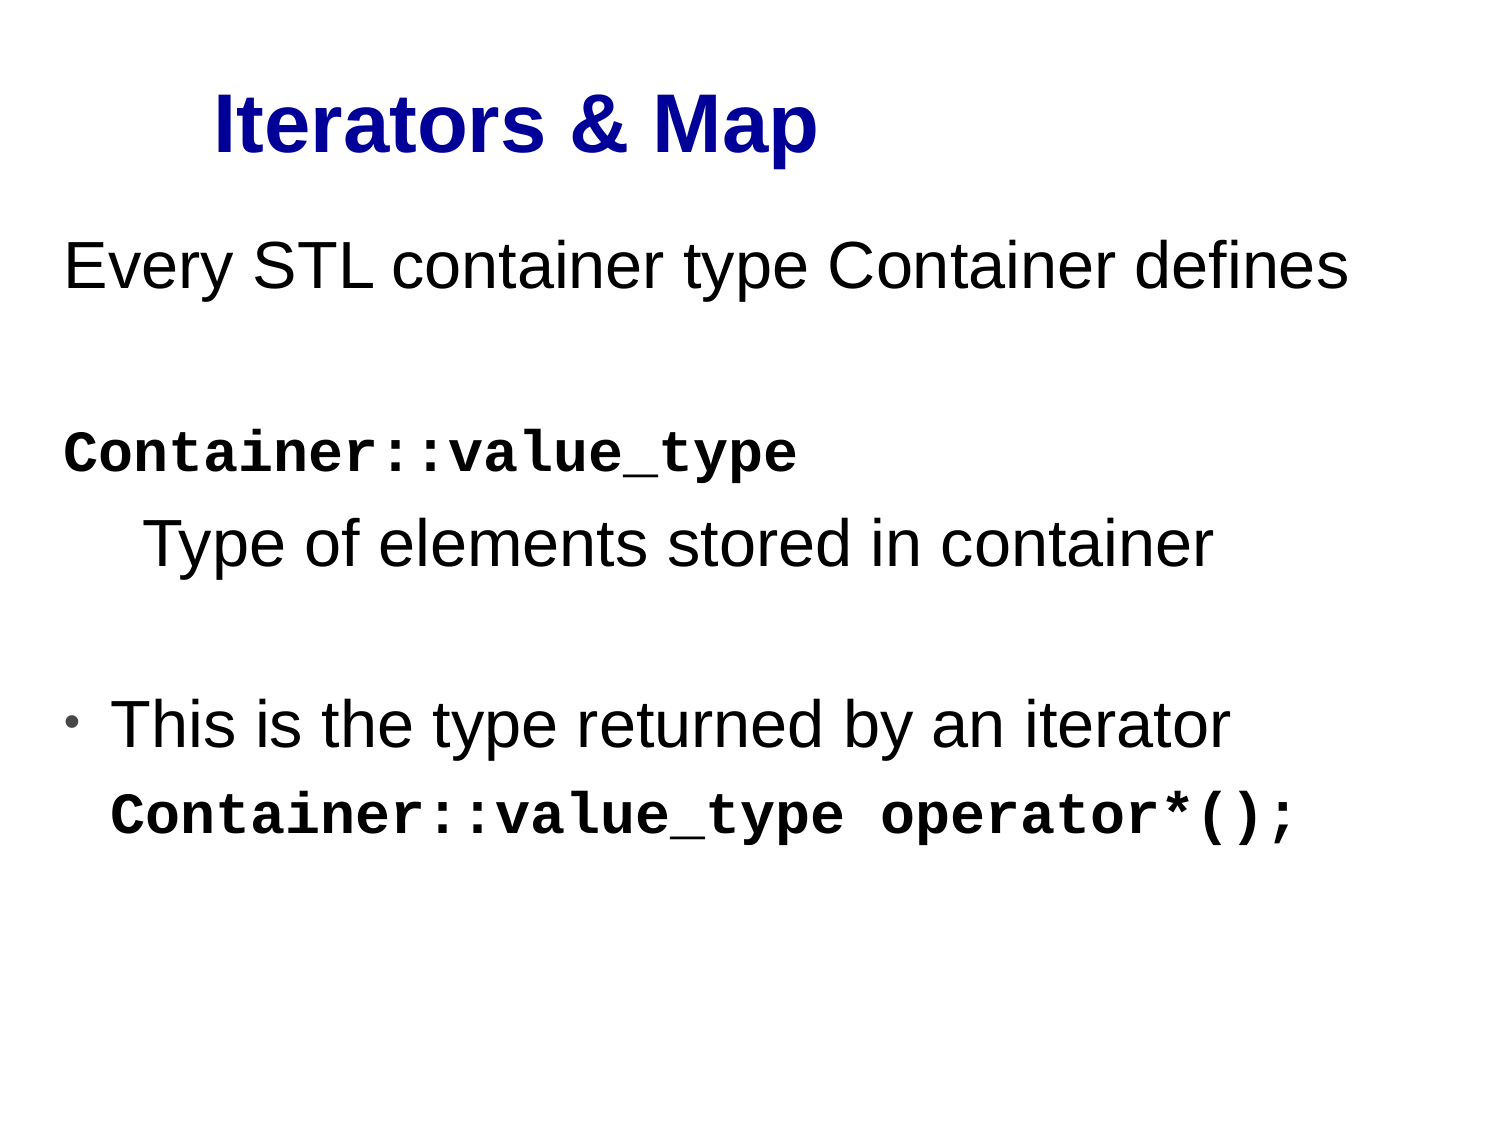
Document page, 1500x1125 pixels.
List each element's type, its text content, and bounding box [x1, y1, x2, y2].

title Iterators & Map [198, 17, 1468, 220]
list Every STL container type Container defines Container::value_type Type of elements stored in container This is the type returned by an iterator Container::value_type operator*(); [49, 215, 1395, 1023]
